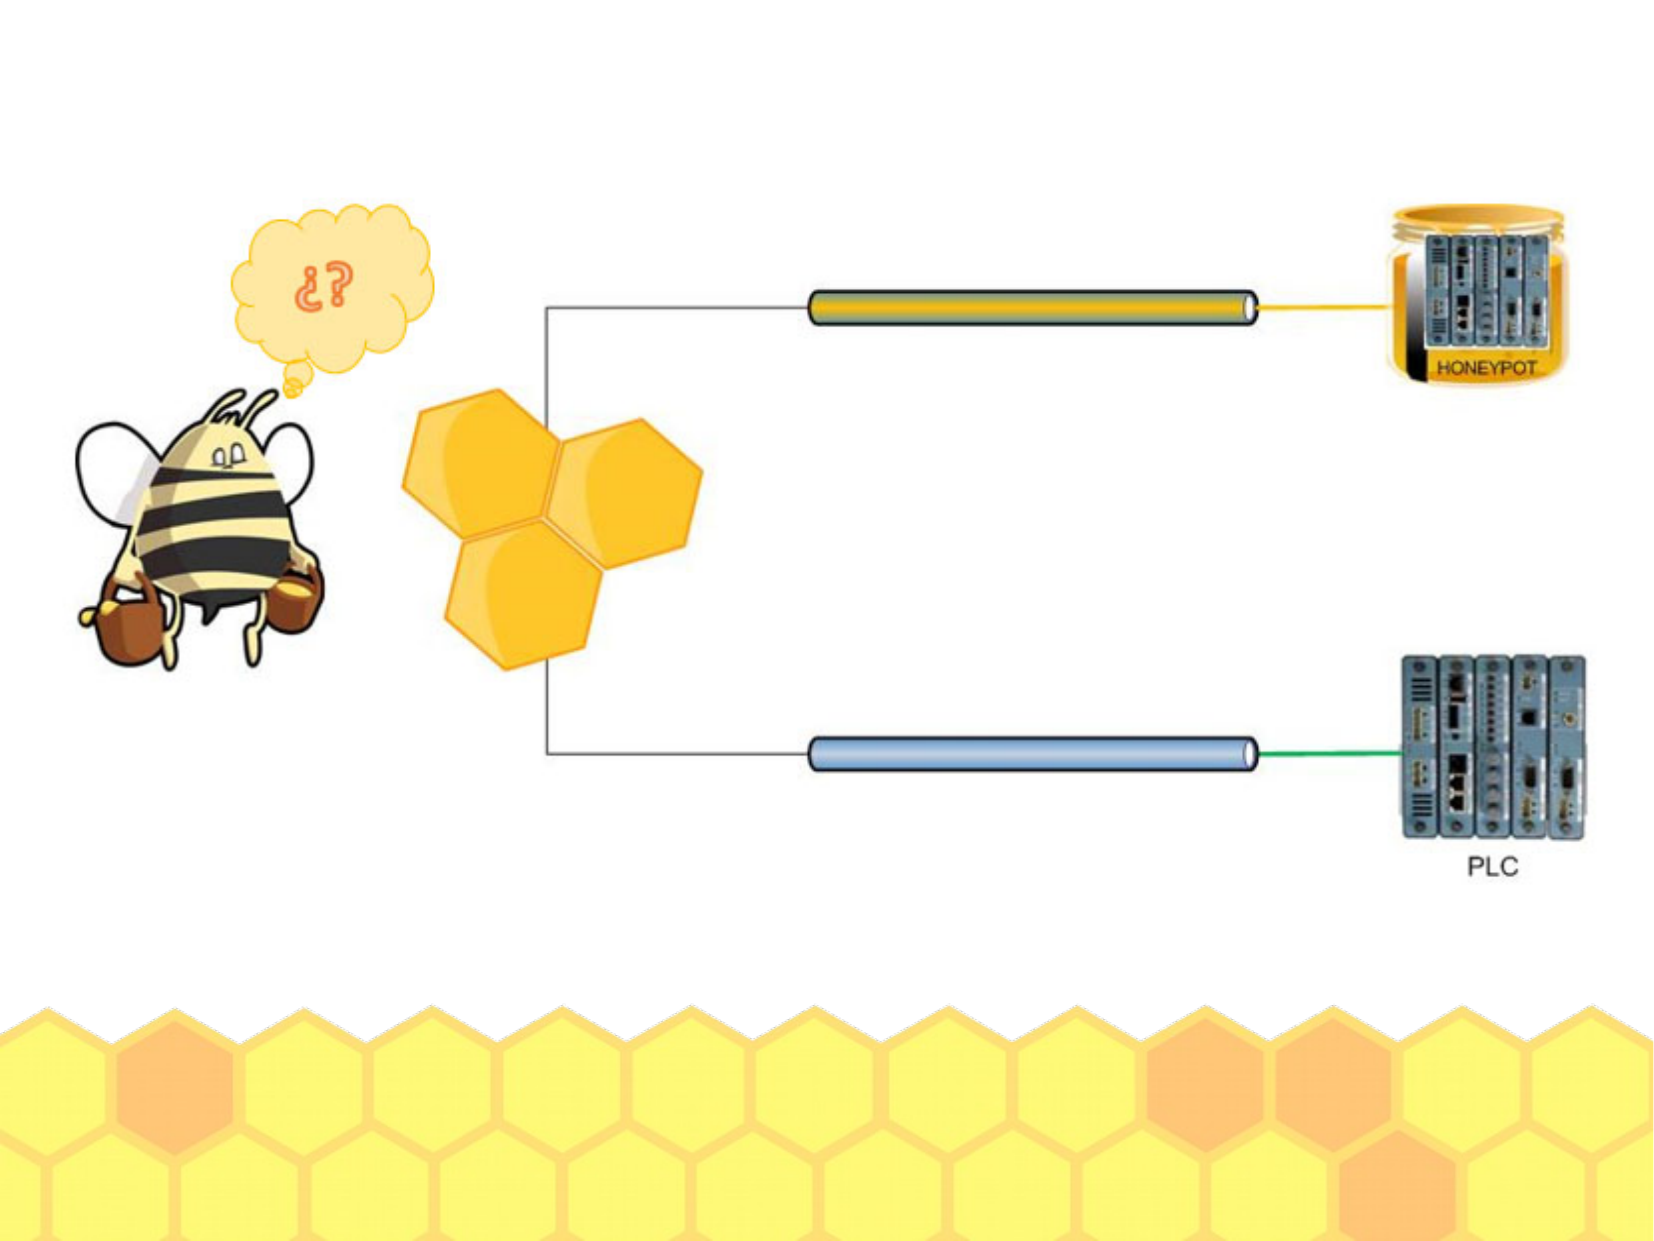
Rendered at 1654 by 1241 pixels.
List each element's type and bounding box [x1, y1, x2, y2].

picture [0, 136, 1654, 957]
picture [0, 1001, 1654, 1241]
